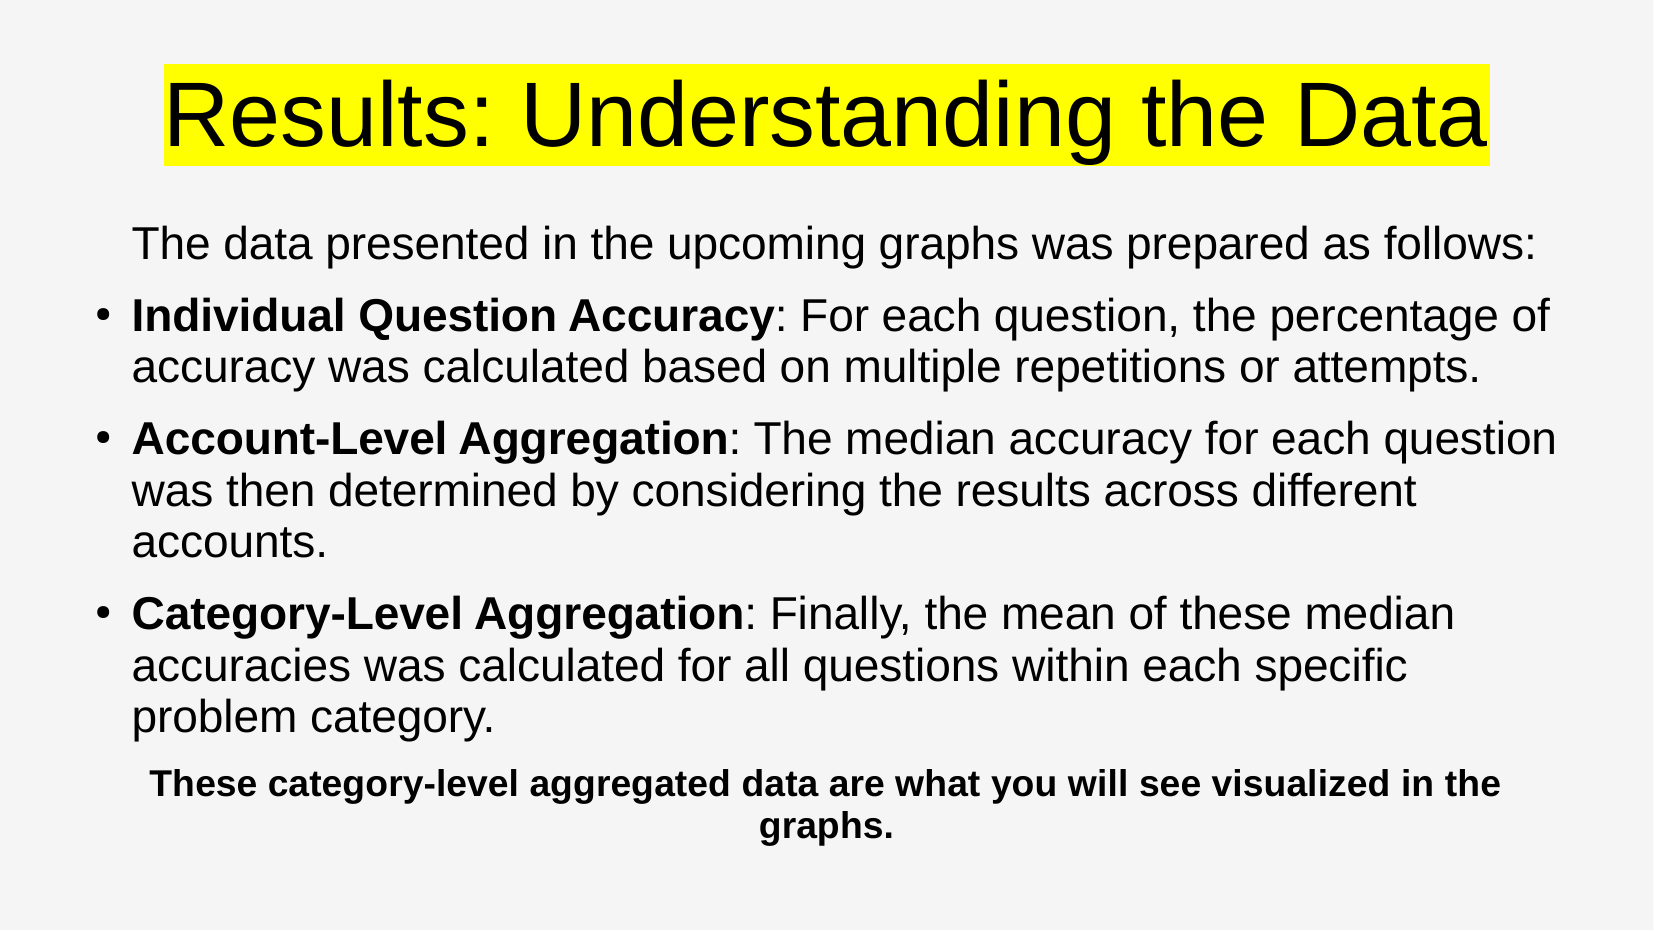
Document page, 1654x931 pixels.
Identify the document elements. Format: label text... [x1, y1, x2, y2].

list The data presented in the upcoming graphs was prepared as follows: Individual Question Accuracy: For each question, the percentage of accuracy was calculated based on multiple repetitions or attempts. Account-Level Aggregation: The median accuracy for each question was then determined by considering the results across different accounts. Category-Level Aggregation: Finally, the mean of these median accuracies was calculated for all questions within each specific problem category. These category-level aggregated data are what you will see visualized in the graphs. [82, 217, 1571, 916]
title Results: Understanding the Data [29, 12, 1625, 218]
